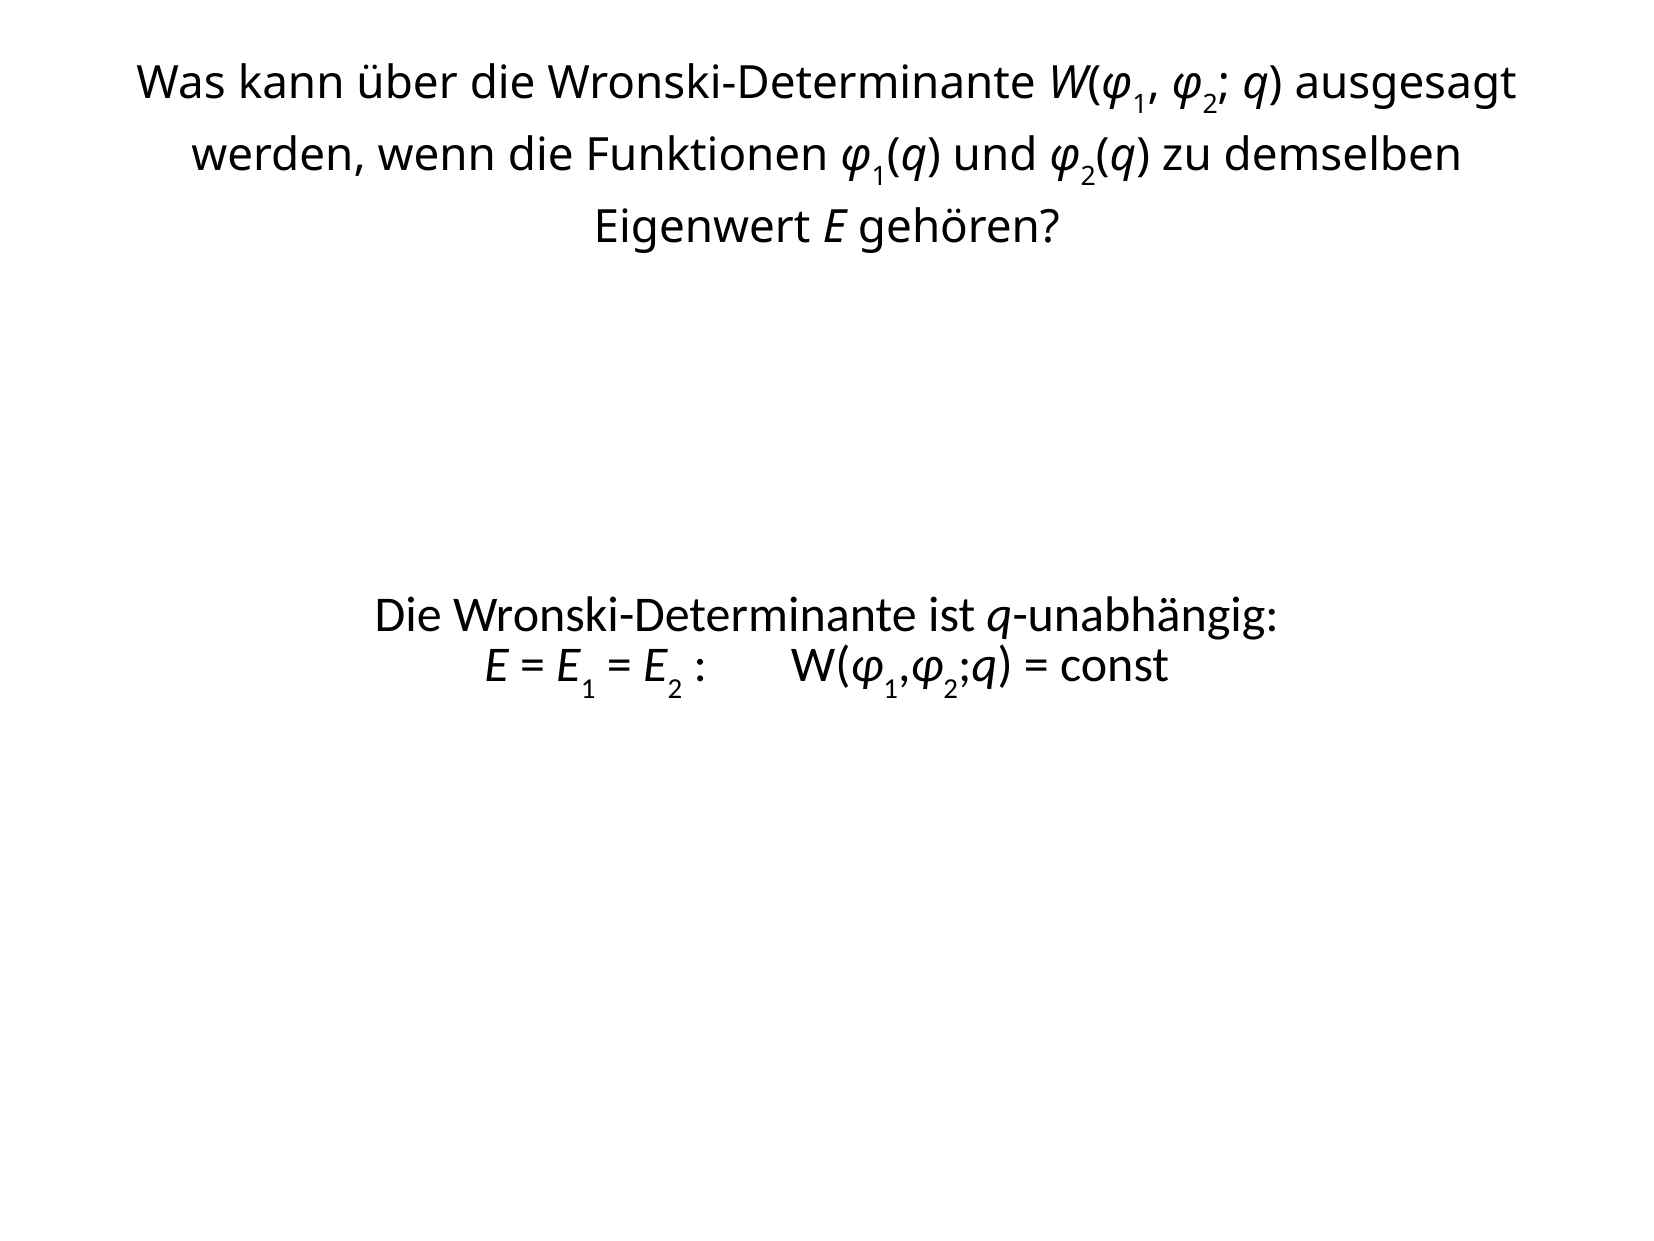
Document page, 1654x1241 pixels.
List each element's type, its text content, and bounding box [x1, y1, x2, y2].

title Was kann über die Wronski-Determinante W(φ1, φ2; q) ausgesagt werden, wenn die Funktionen φ1(q) und φ2(q) zu demselben Eigenwert E gehören? [82, 49, 1571, 257]
subtitle Die Wronski-Determinante ist q-unabhängig: E = E1 = E2 : W(φ1,φ2;q) = const [82, 290, 1571, 1010]
